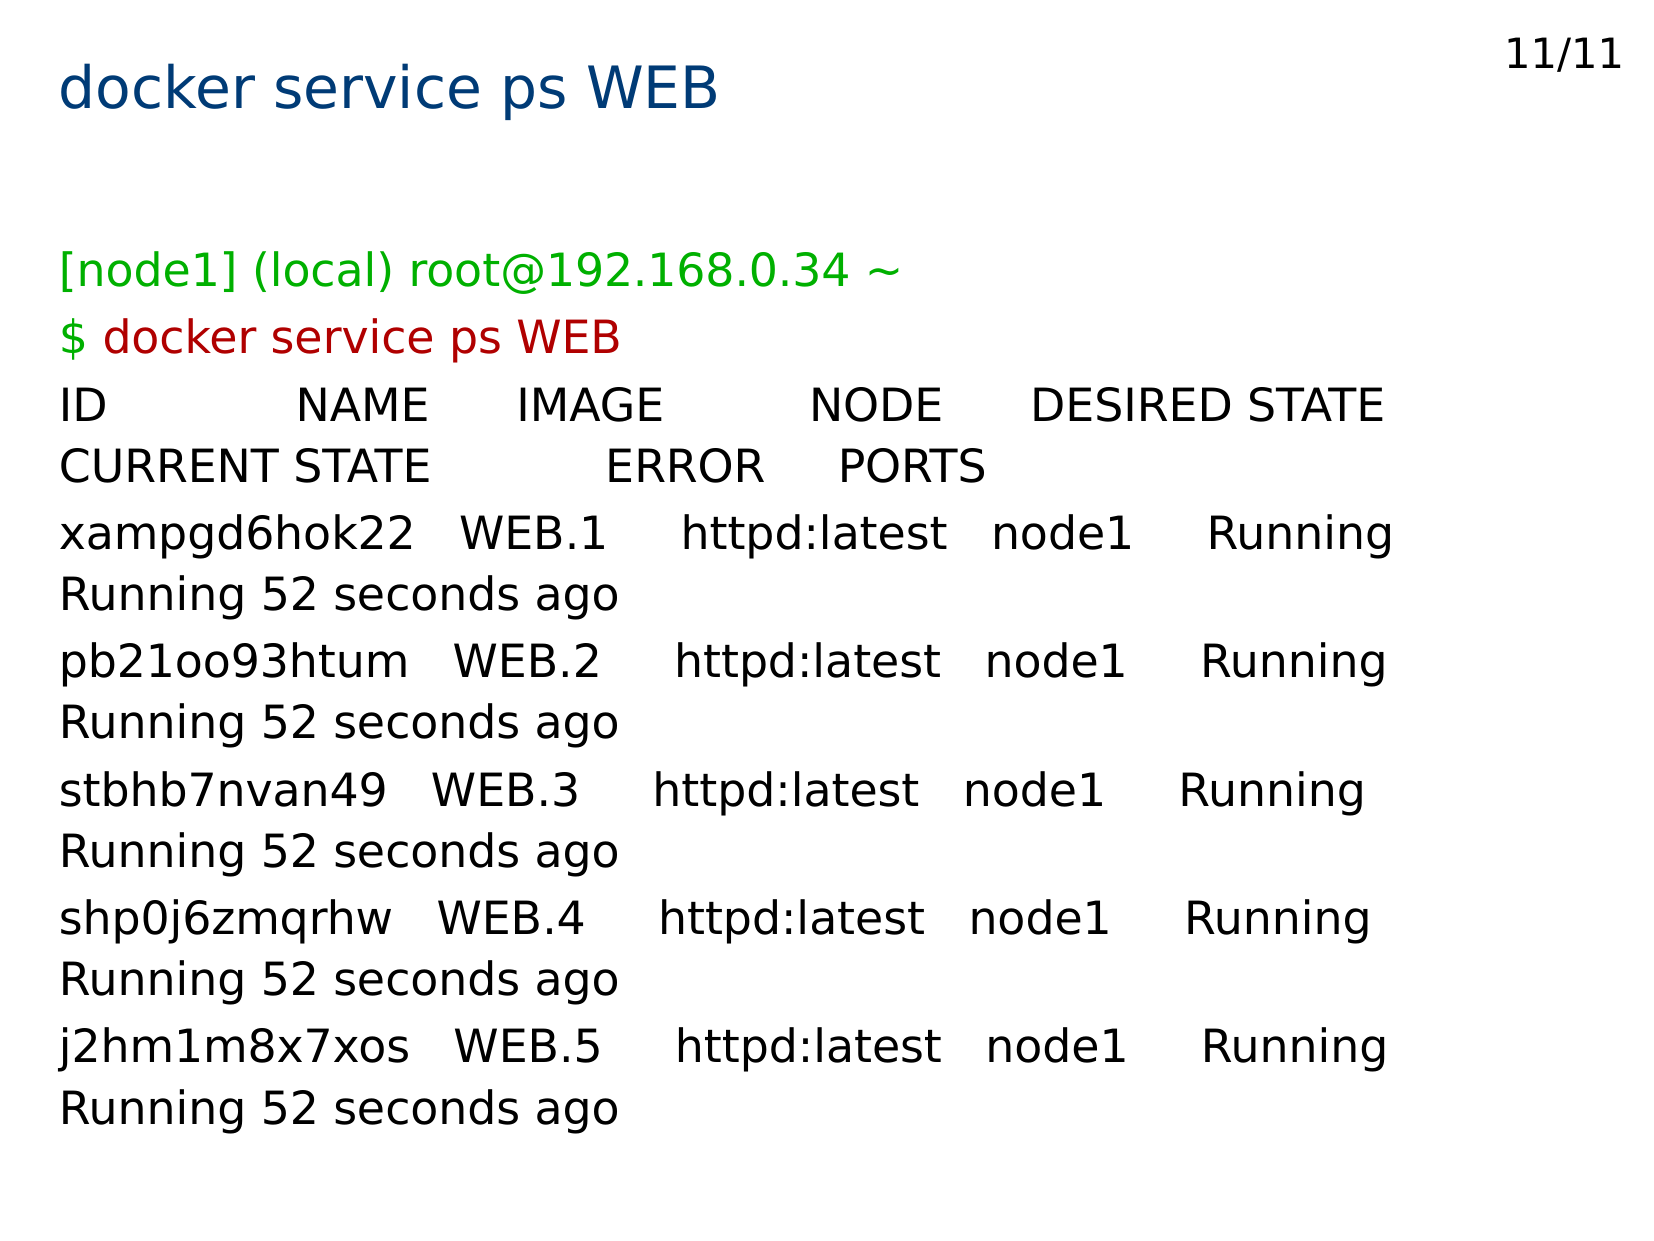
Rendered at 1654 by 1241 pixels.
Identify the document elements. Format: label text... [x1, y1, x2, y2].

text_box [59, 29, 1506, 148]
list [node1] (local) root@192.168.0.34 ~ $ docker service ps WEB ID NAME IMAGE NODE DESIRED STATE CURRENT STATE ERROR PORTS xampgd6hok22 WEB.1 httpd:latest node1 Running Running 52 seconds ago pb21oo93htum WEB.2 httpd:latest node1 Running Running 52 seconds ago stbhb7nvan49 WEB.3 httpd:latest node1 Running Running 52 seconds ago shp0j6zmqrhw WEB.4 httpd:latest node1 Running Running 52 seconds ago j2hm1m8x7xos WEB.5 httpd:latest node1 Running Running 52 seconds ago [59, 236, 1595, 1211]
